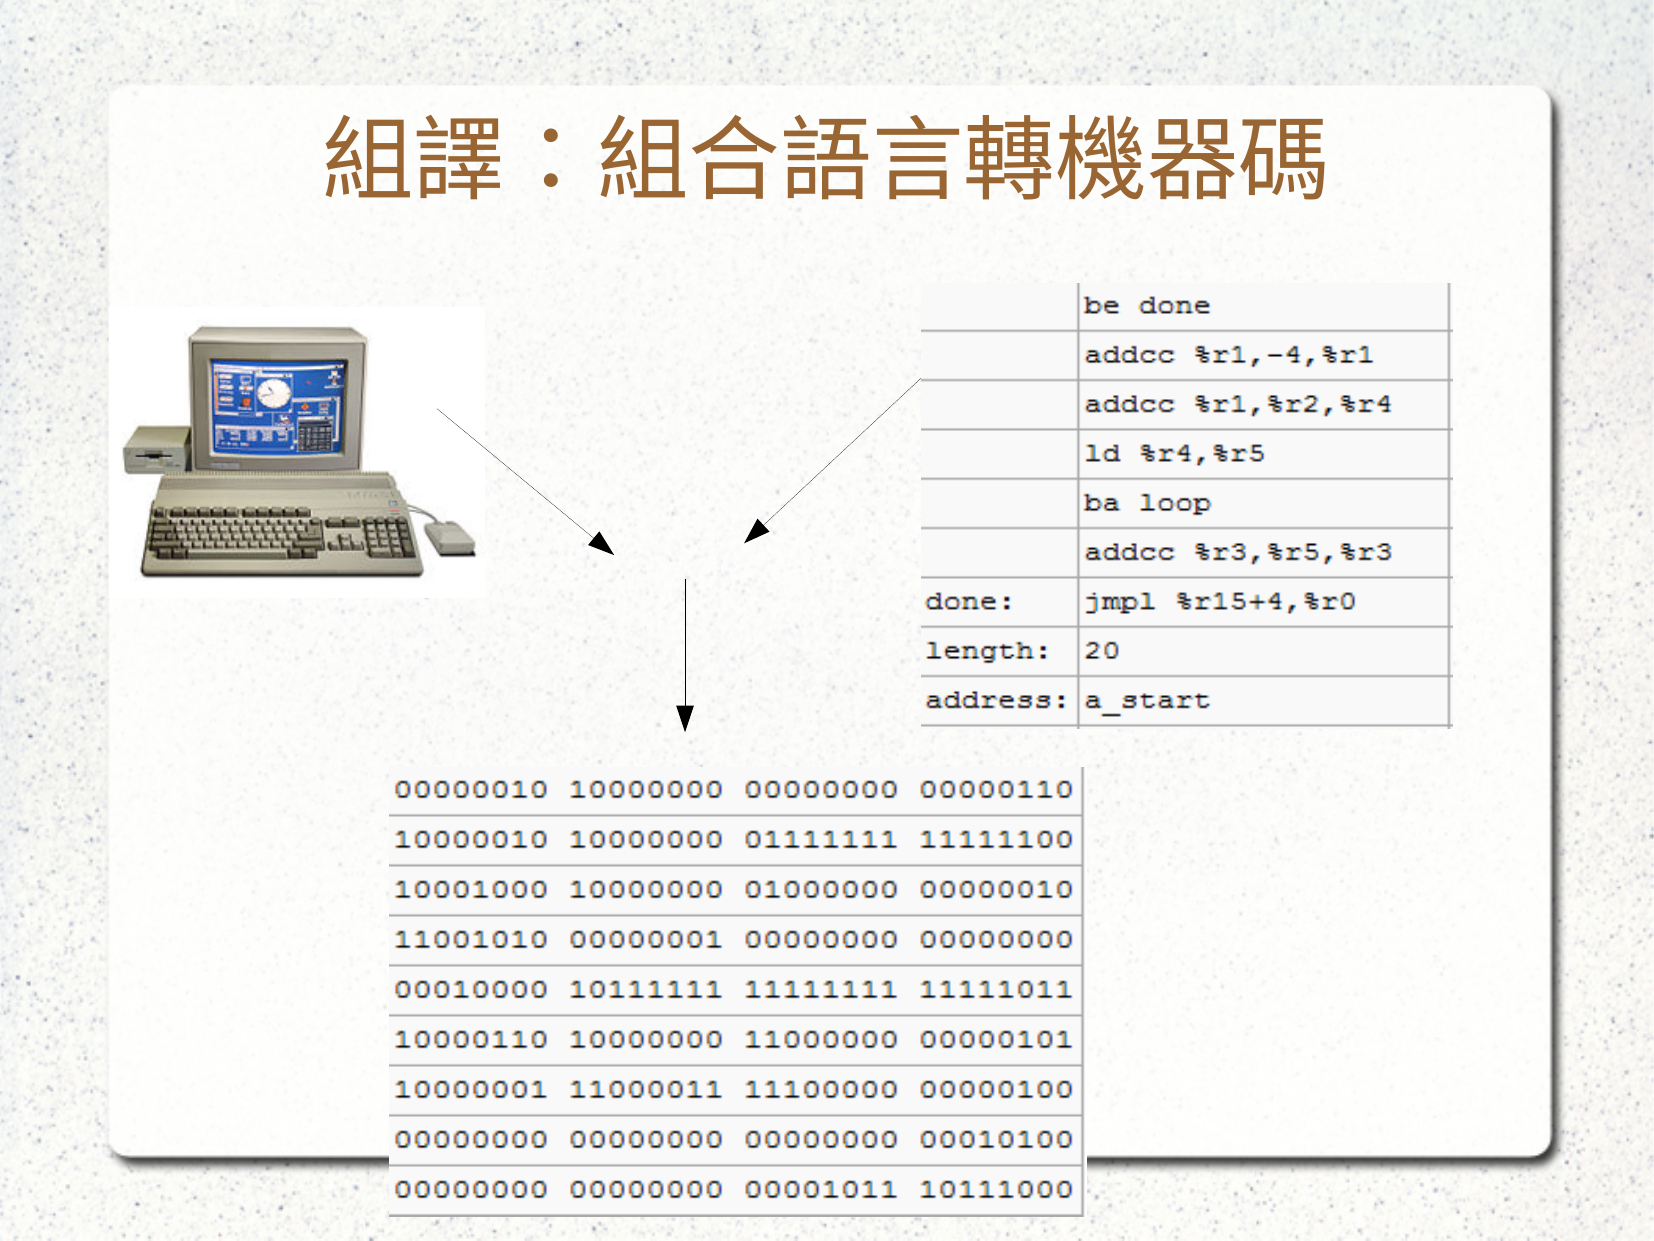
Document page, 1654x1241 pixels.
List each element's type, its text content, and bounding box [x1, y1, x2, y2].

picture [0, 0, 1654, 1241]
title 組譯：組合語言轉機器碼 [82, 49, 1571, 257]
